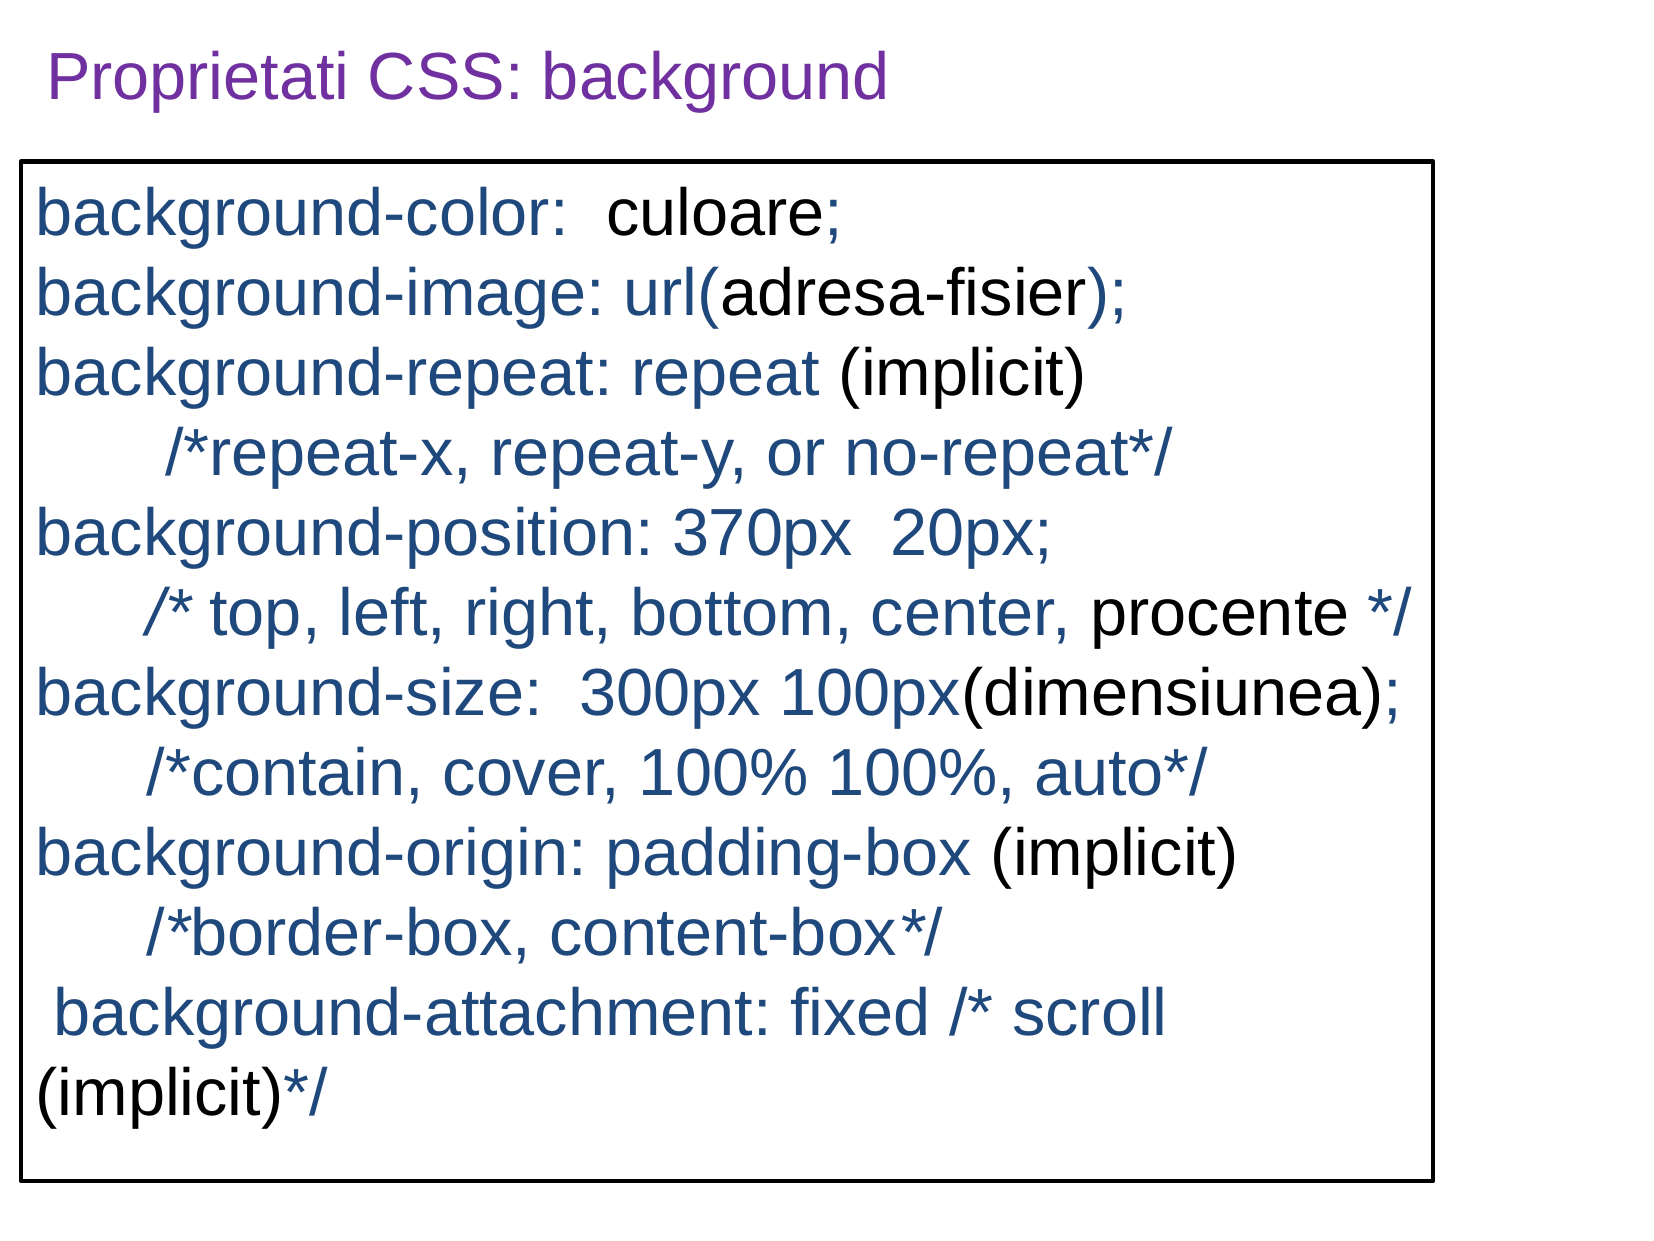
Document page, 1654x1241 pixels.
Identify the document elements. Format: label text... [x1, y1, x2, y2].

text_box Proprietati CSS: background [31, 31, 909, 161]
text_box background-color: culoare; background-image: url(adresa-fisier); background-repeat: repeat (implicit) /*repeat-x, repeat-y, or no-repeat*/ background-position: 370px 20px; /* top, left, right, bottom, center, procente */ background-size: 300px 100px(dimensiunea); /*contain, cover, 100% 100%, auto*/ background-origin: padding-box (implicit) /*border-box, content-box*/ background-attachment: fixed /* scroll (implicit)*/ [20, 161, 1434, 1181]
